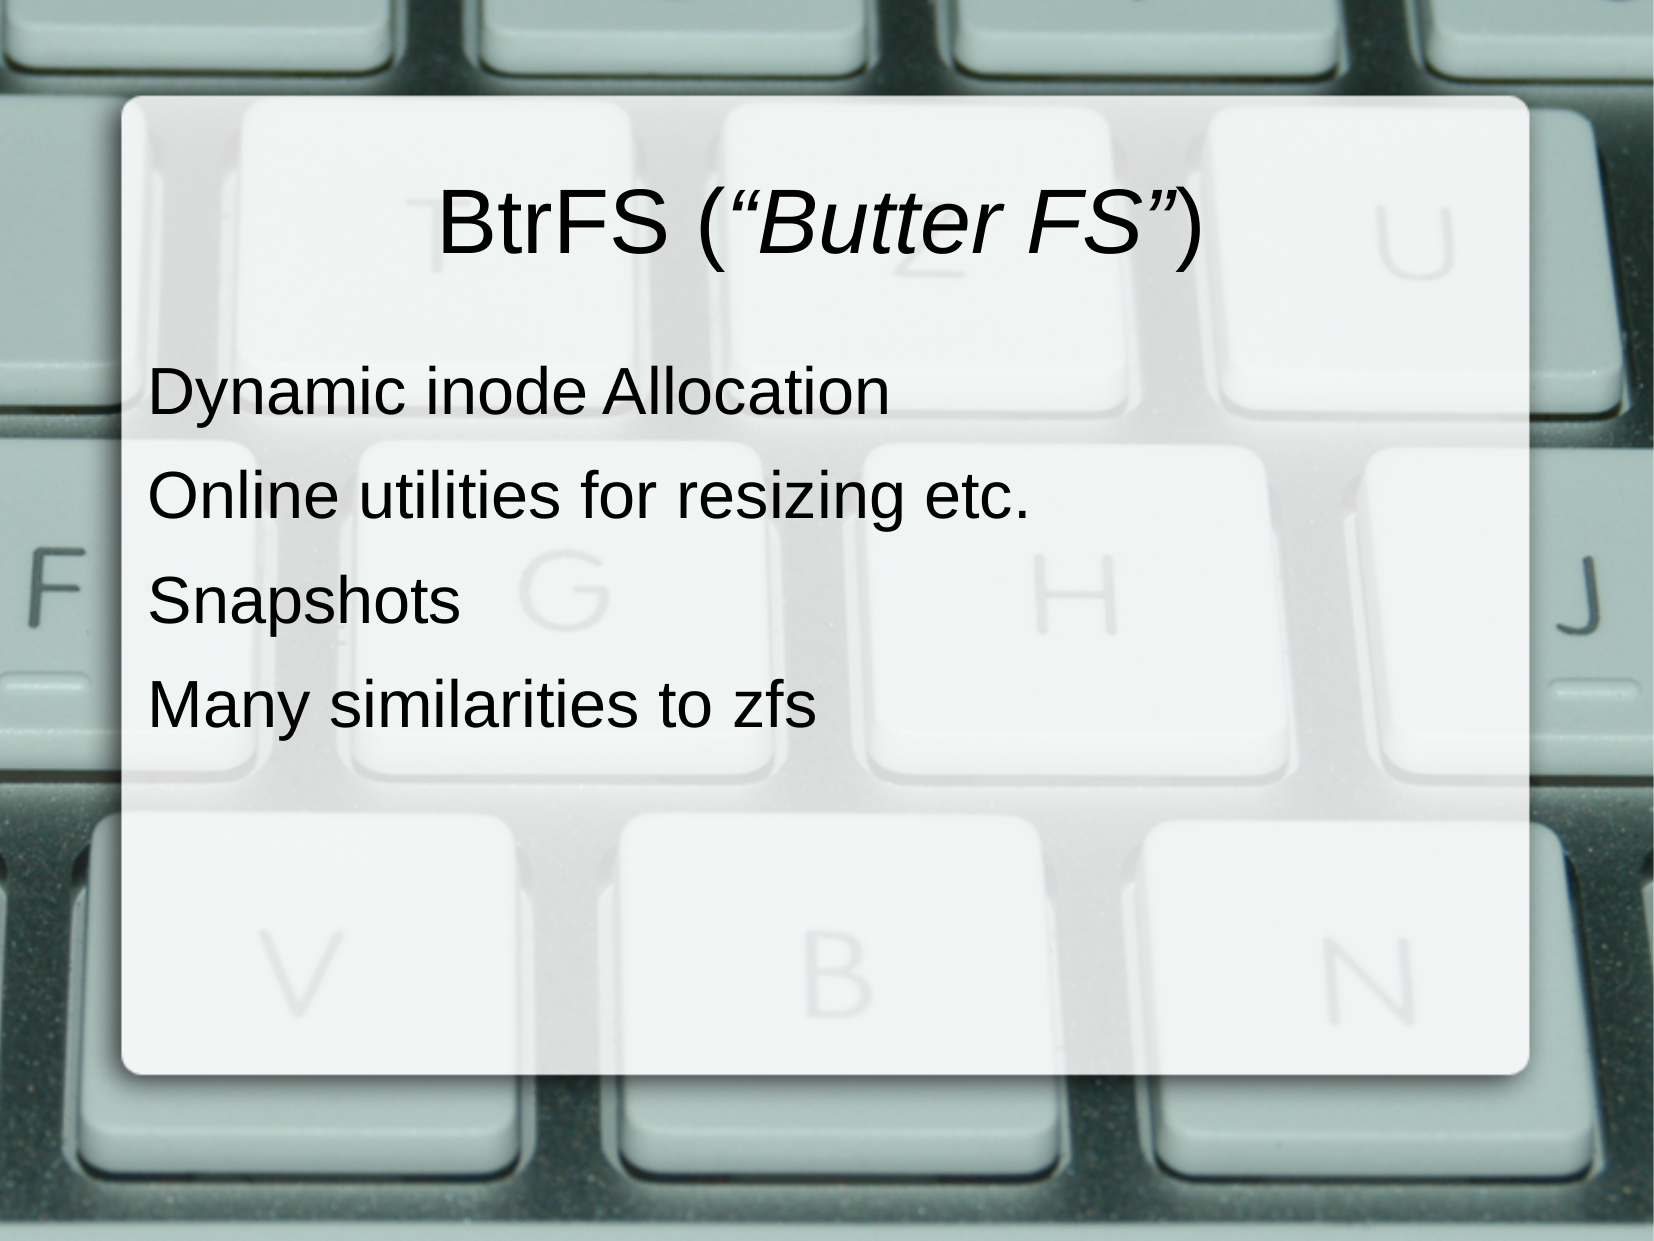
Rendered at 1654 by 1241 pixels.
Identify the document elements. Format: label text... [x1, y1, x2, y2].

picture [0, 0, 1654, 1241]
title BtrFS (“Butter FS”) [135, 117, 1506, 325]
list Dynamic inode Allocation Online utilities for resizing etc. Snapshots Many similarities to zfs [147, 354, 1506, 1173]
